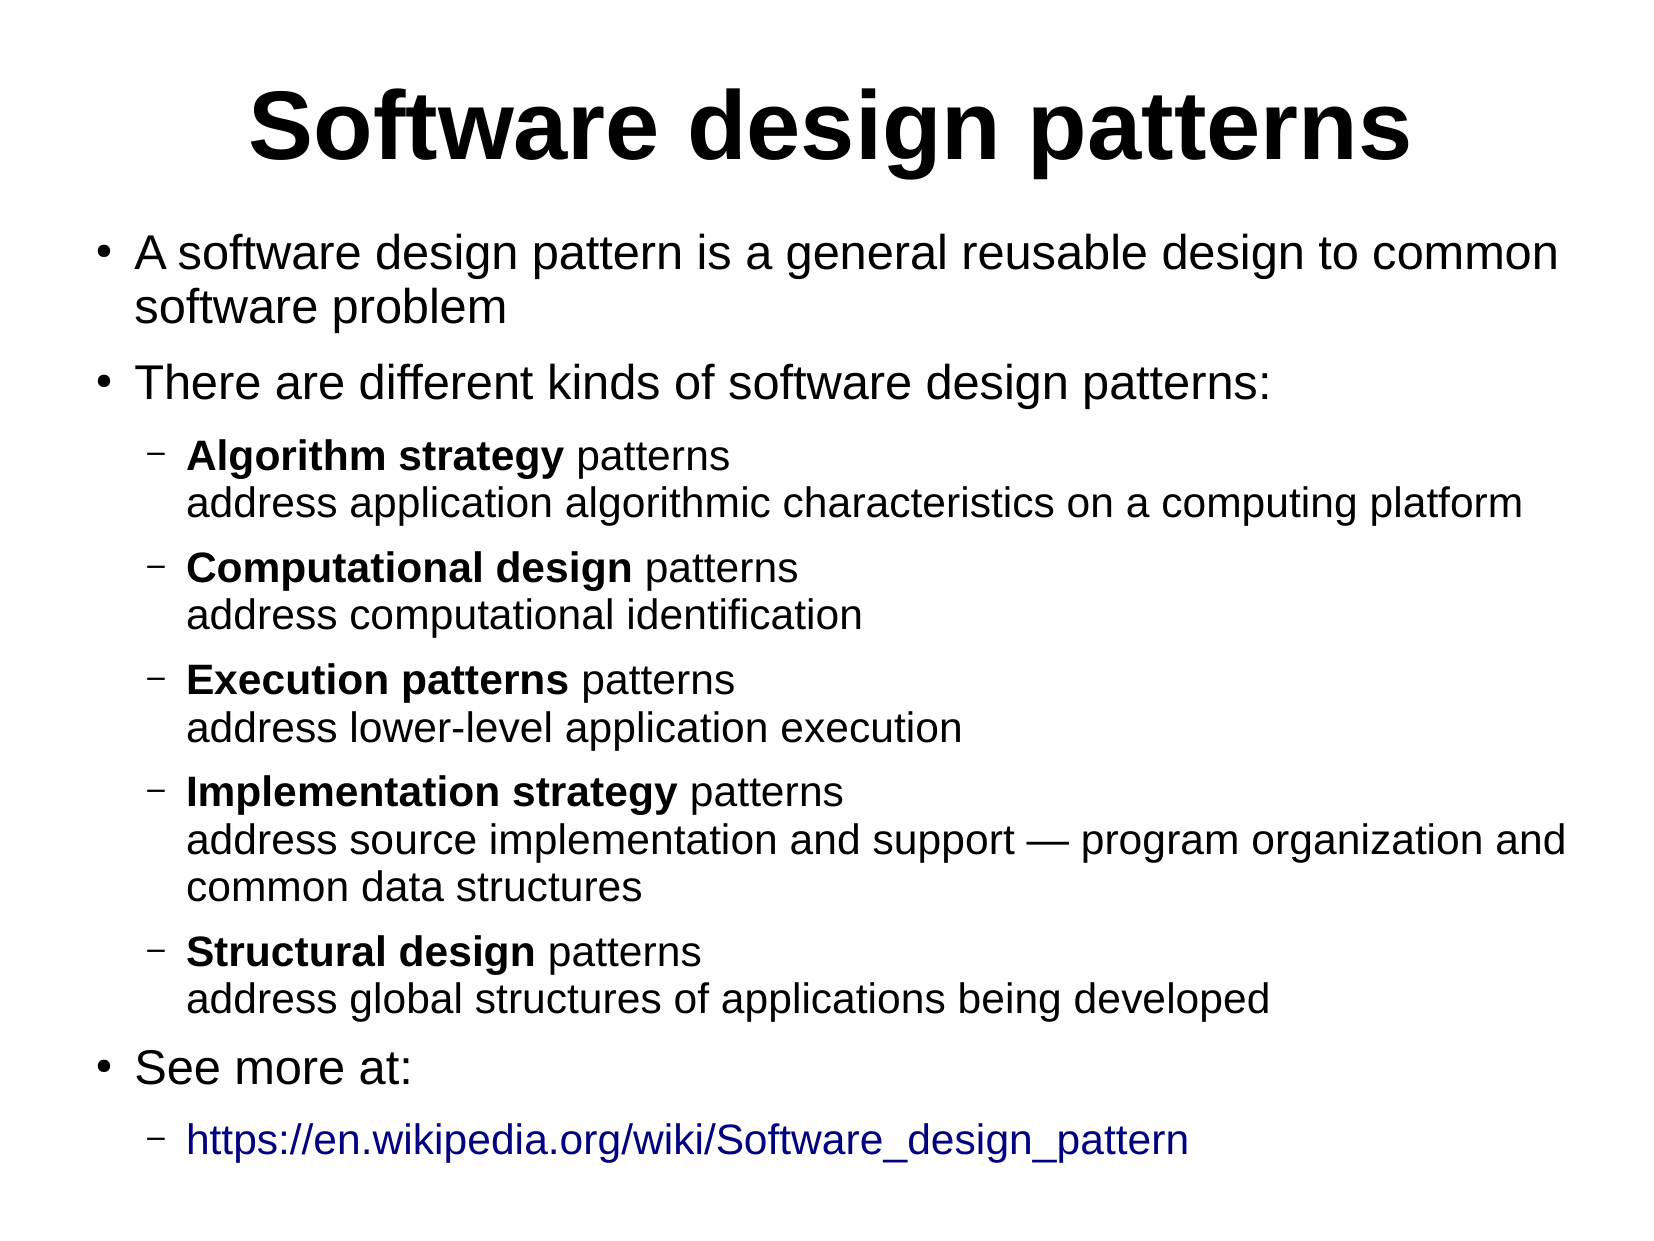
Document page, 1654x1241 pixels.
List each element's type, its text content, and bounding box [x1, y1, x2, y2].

list A software design pattern is a general reusable design to common software problem There are different kinds of software design patterns: Algorithm strategy patterns address application algorithmic characteristics on a computing platform Computational design patterns address computational identification Execution patterns patterns address lower-level application execution Implementation strategy patterns address source implementation and support — program organization and common data structures Structural design patterns address global structures of applications being developed See more at: https://en.wikipedia.org/wiki/Software_design_pattern [82, 225, 1621, 1171]
title Software design patterns [86, 70, 1576, 181]
